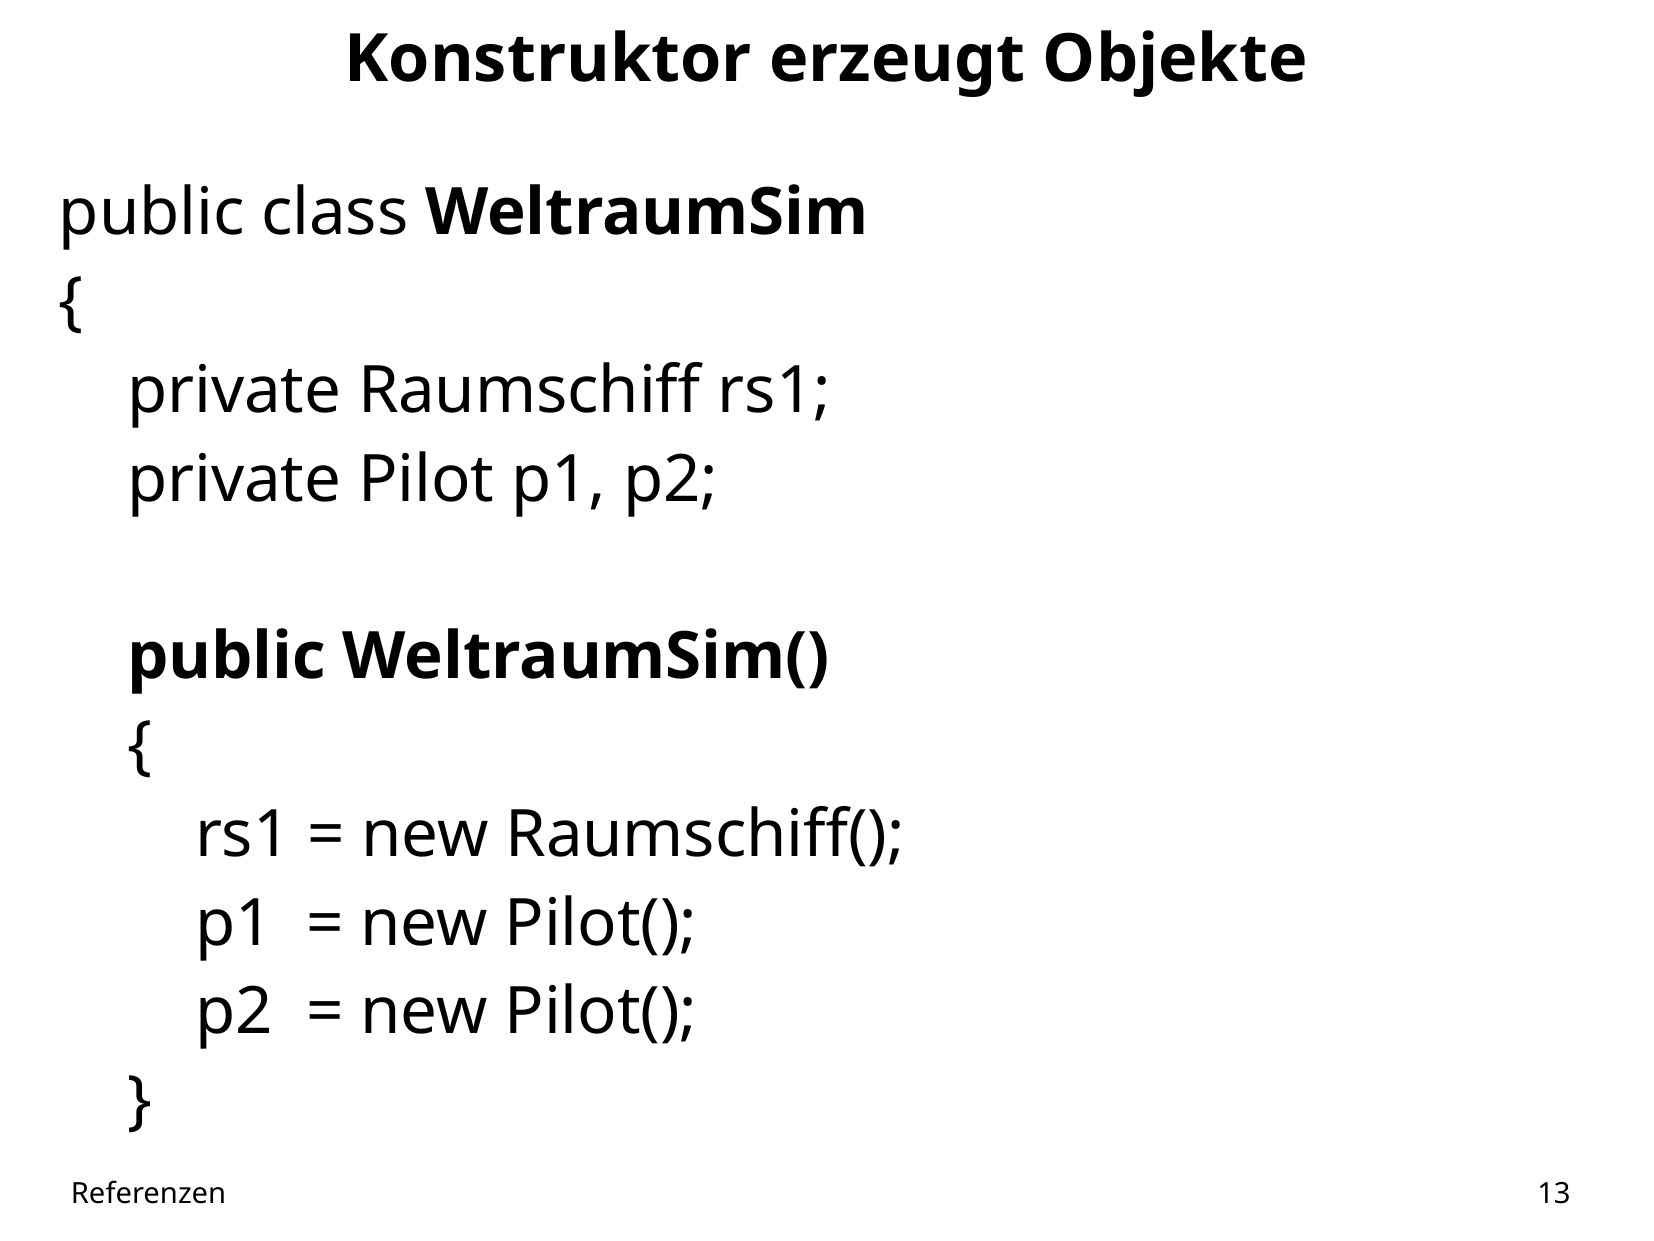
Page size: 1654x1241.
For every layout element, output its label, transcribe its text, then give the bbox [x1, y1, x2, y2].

title Konstruktor erzeugt Objekte [0, 5, 1654, 107]
list public class WeltraumSim { private Raumschiff rs1; private Pilot p1, p2; public WeltraumSim() { rs1 = new Raumschiff(); p1 = new Pilot(); p2 = new Pilot(); } [59, 165, 1630, 1146]
